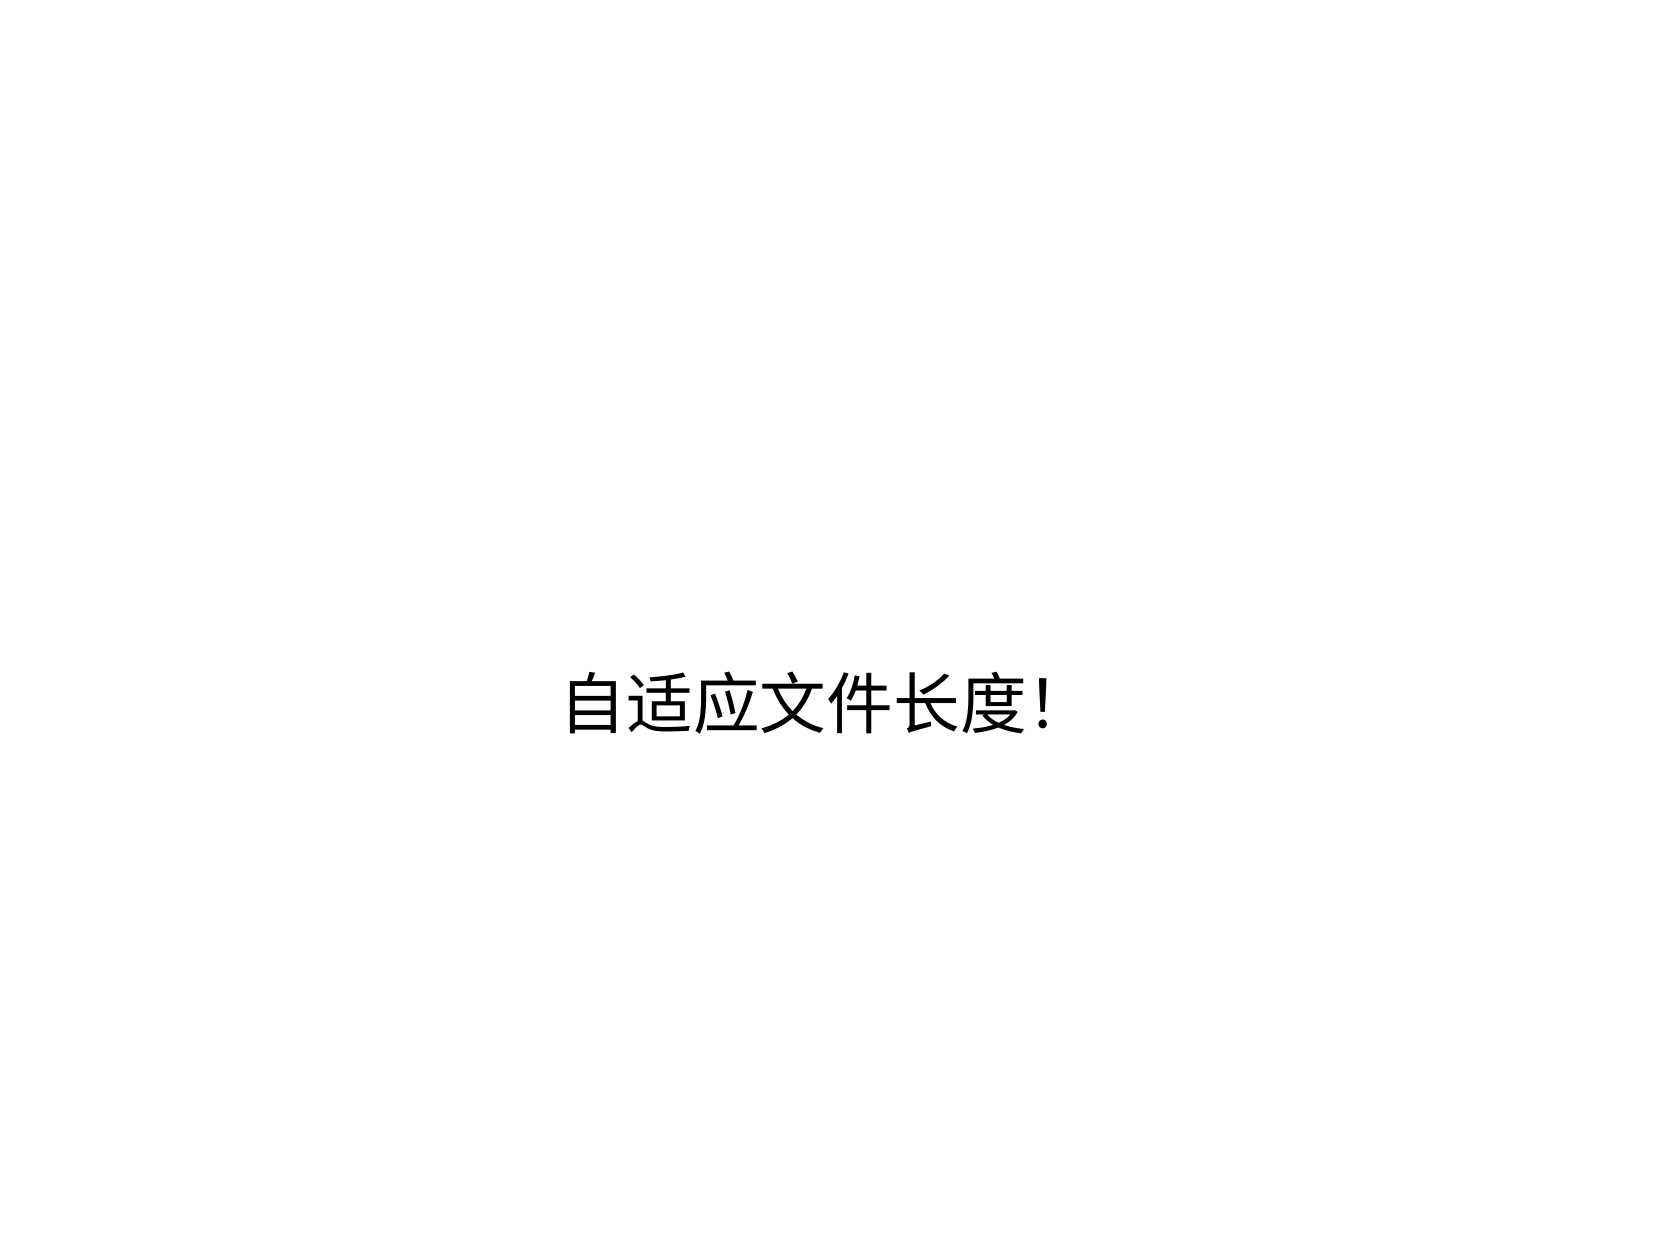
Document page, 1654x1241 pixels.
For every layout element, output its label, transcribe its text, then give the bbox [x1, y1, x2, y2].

subtitle 自适应文件长度！ [82, 297, 1571, 1102]
